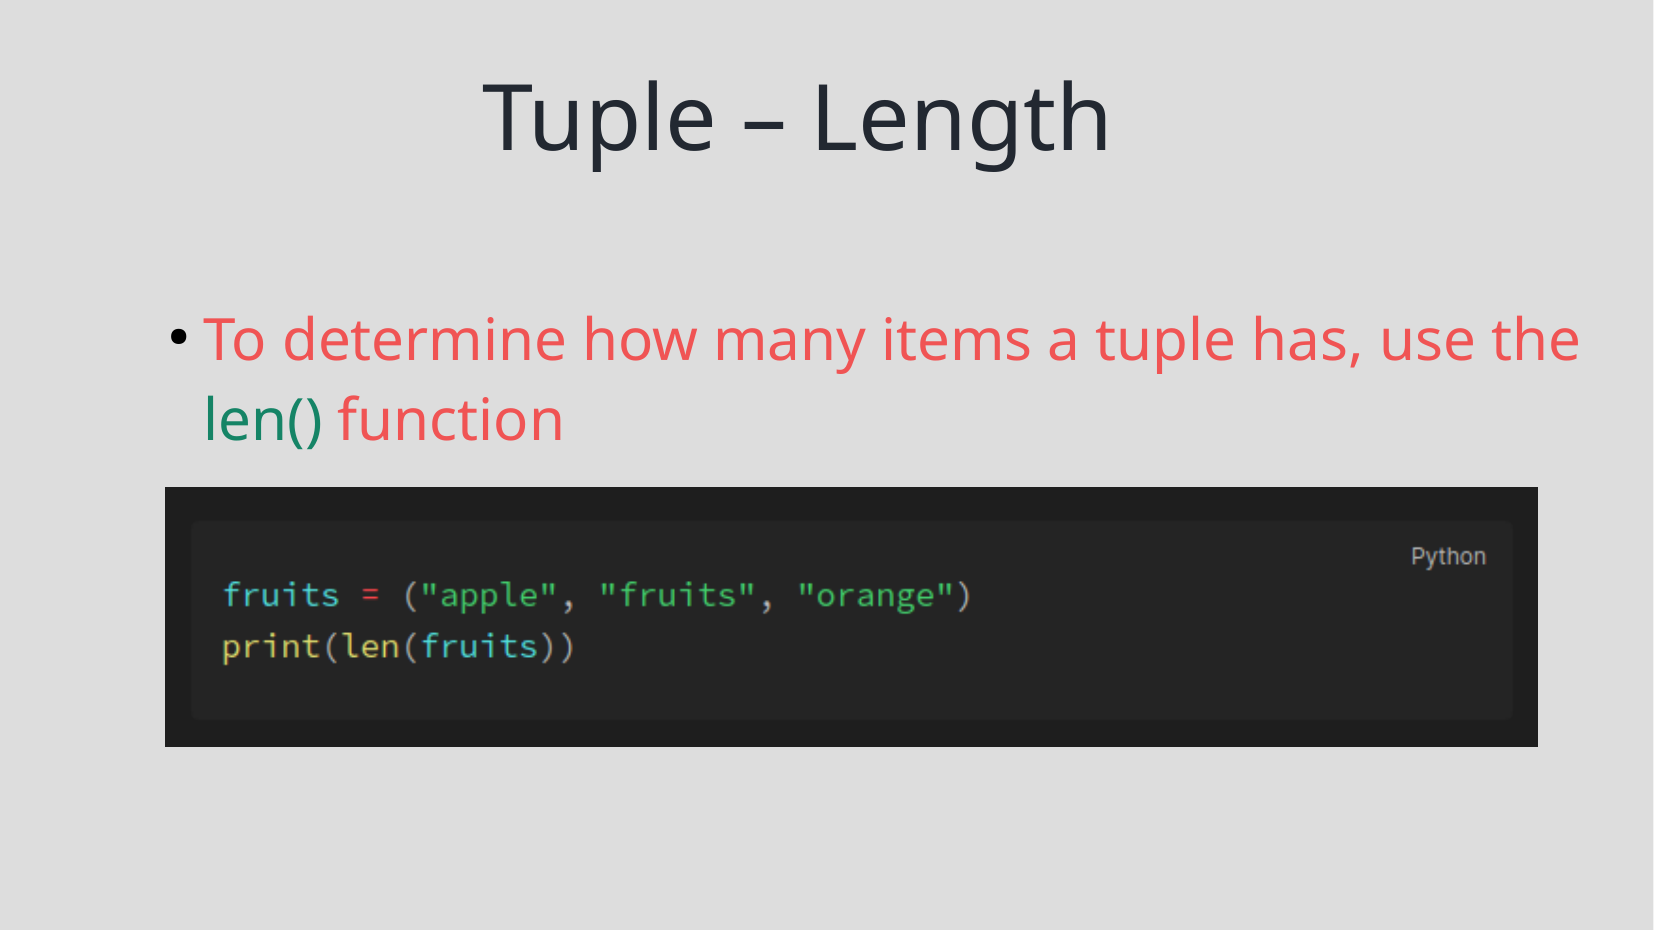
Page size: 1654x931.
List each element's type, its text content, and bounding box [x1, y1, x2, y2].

text_box To determine how many items a tuple has, use the len() function [153, 291, 1654, 451]
title Tuple – Length [82, 37, 1538, 193]
picture [165, 487, 1538, 747]
